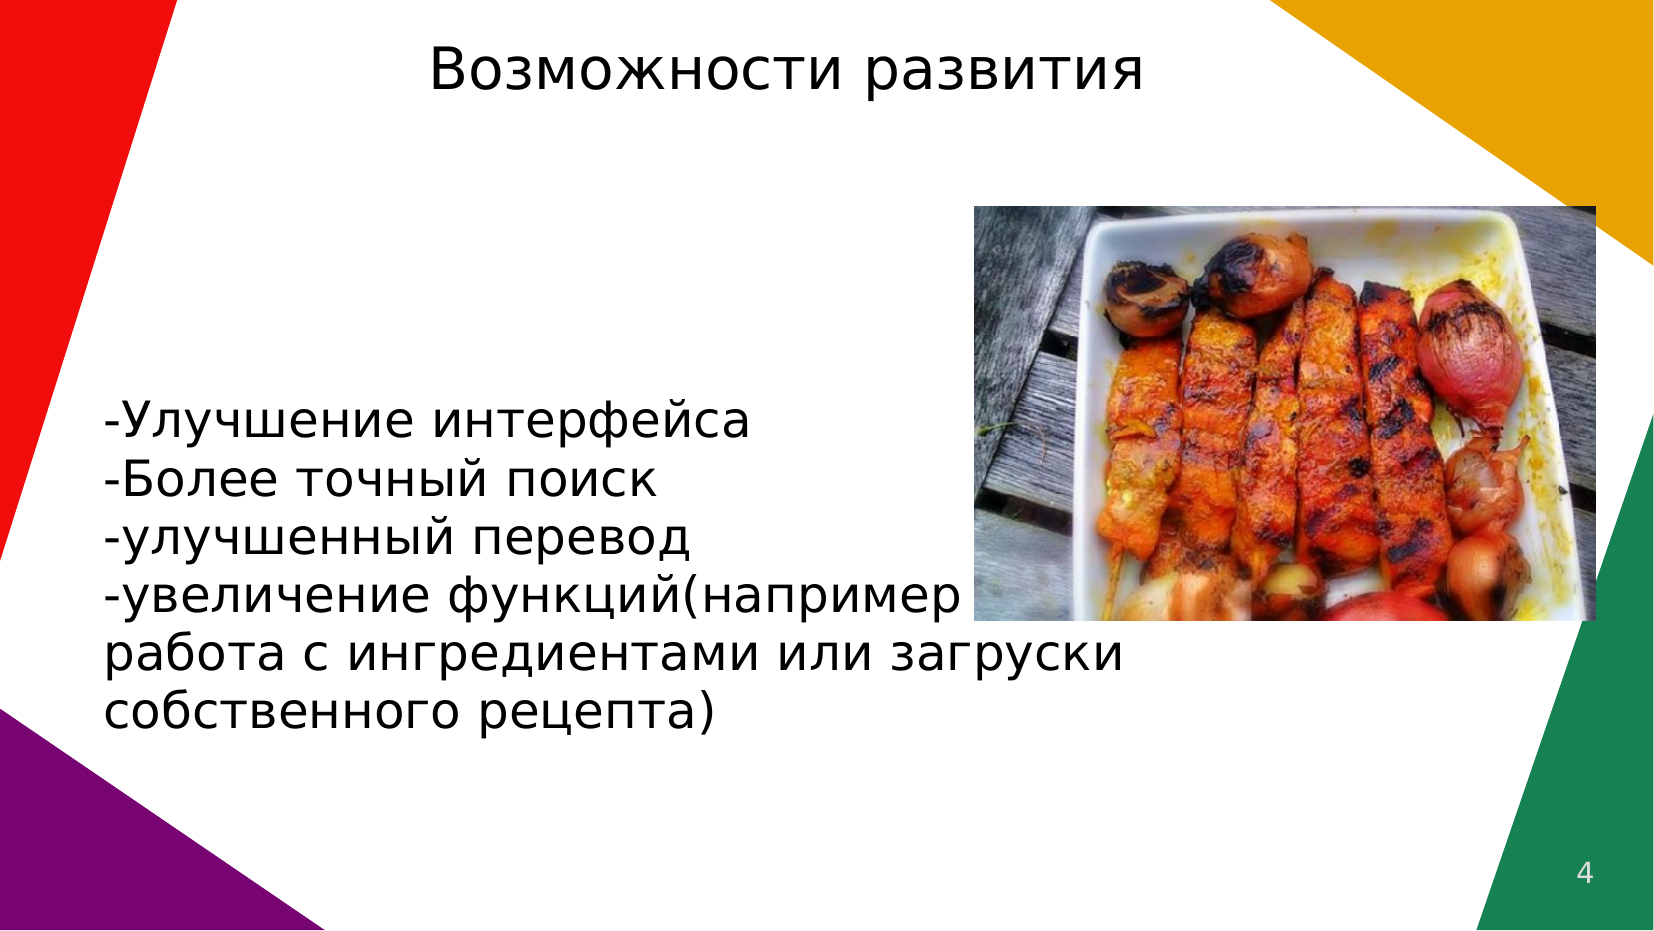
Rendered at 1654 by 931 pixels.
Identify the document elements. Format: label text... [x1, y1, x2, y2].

text_box -Улучшение интерфейса -Более точный поиск -улучшенный перевод -увеличение функций(например работа с ингредиентами или загруски собственного рецепта) [88, 383, 1152, 749]
picture [974, 206, 1596, 621]
text_box Возможности развития [413, 27, 1211, 235]
